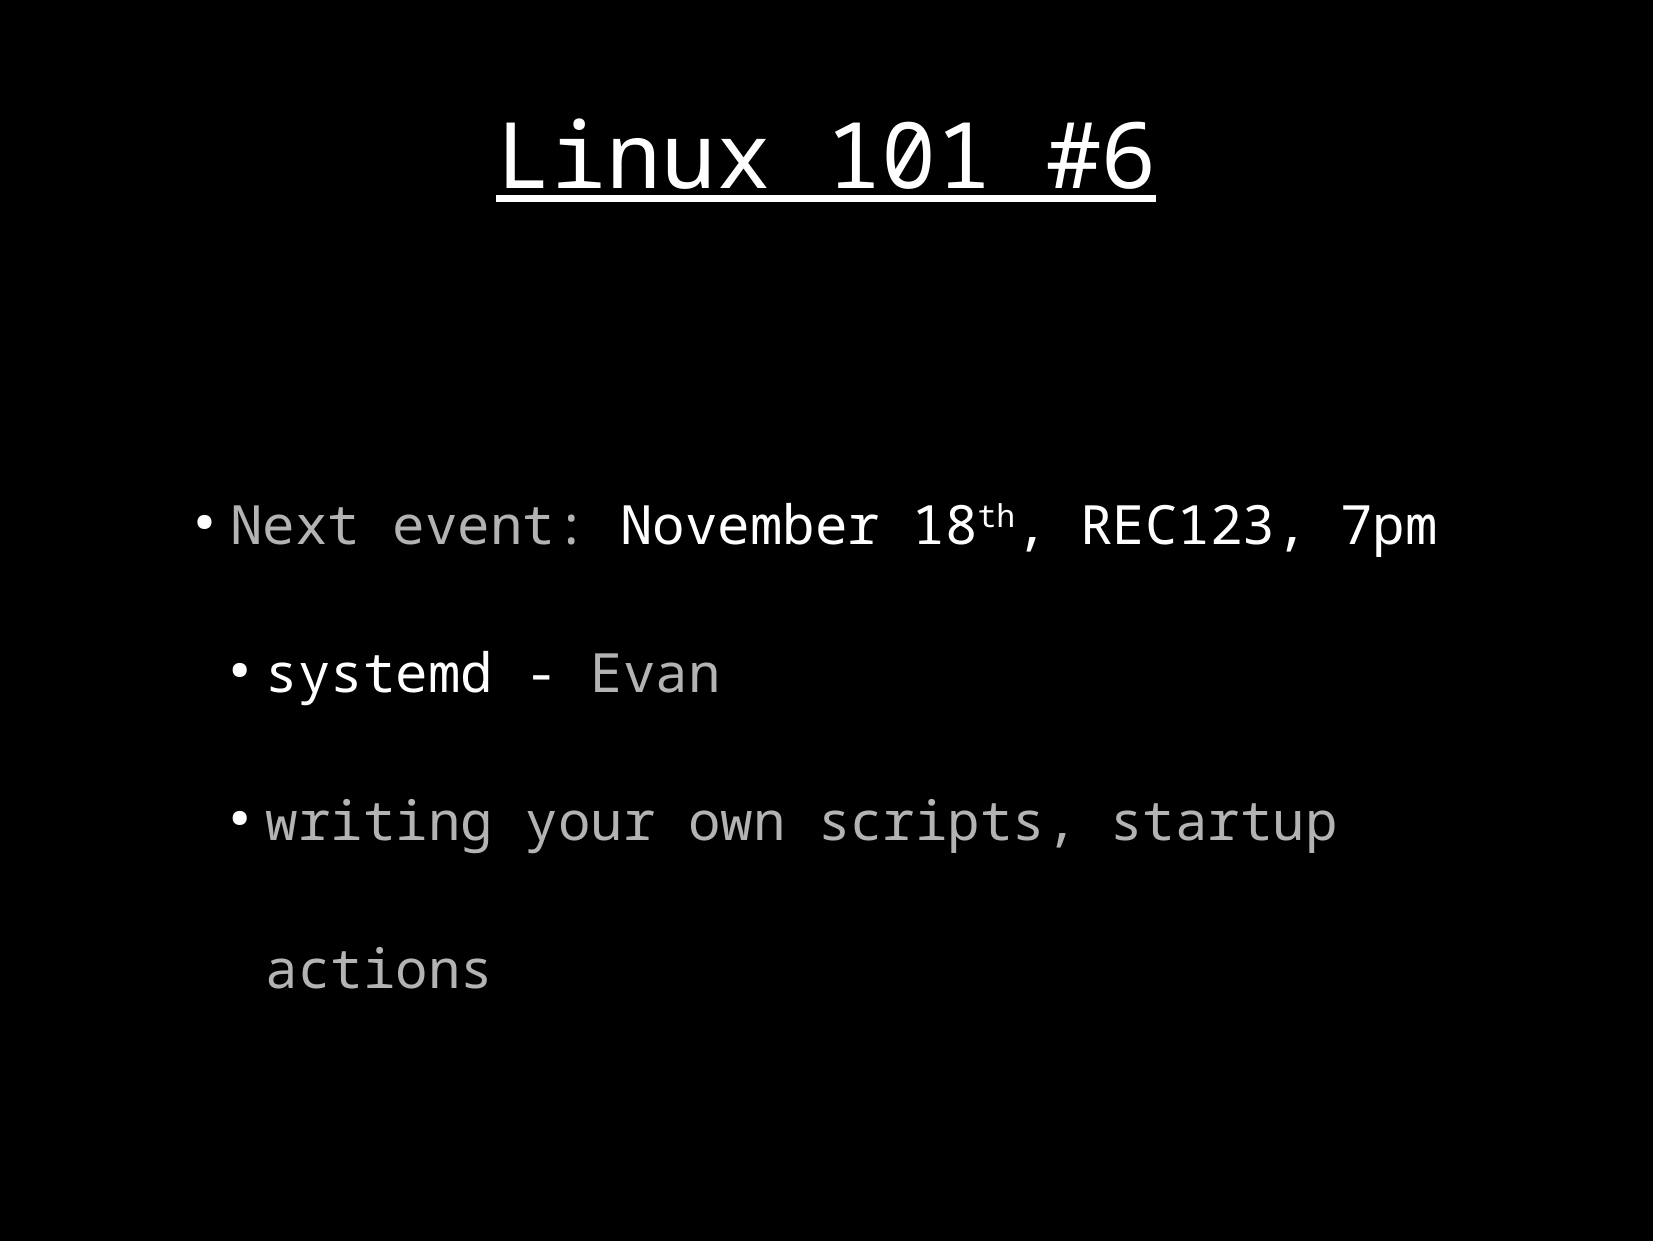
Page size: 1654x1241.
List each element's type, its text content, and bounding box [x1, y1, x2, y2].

title Linux 101 #6 [82, 49, 1571, 257]
text_box Next event: November 18th, REC123, 7pm systemd - Evan writing your own scripts, startup actions [180, 405, 1471, 998]
